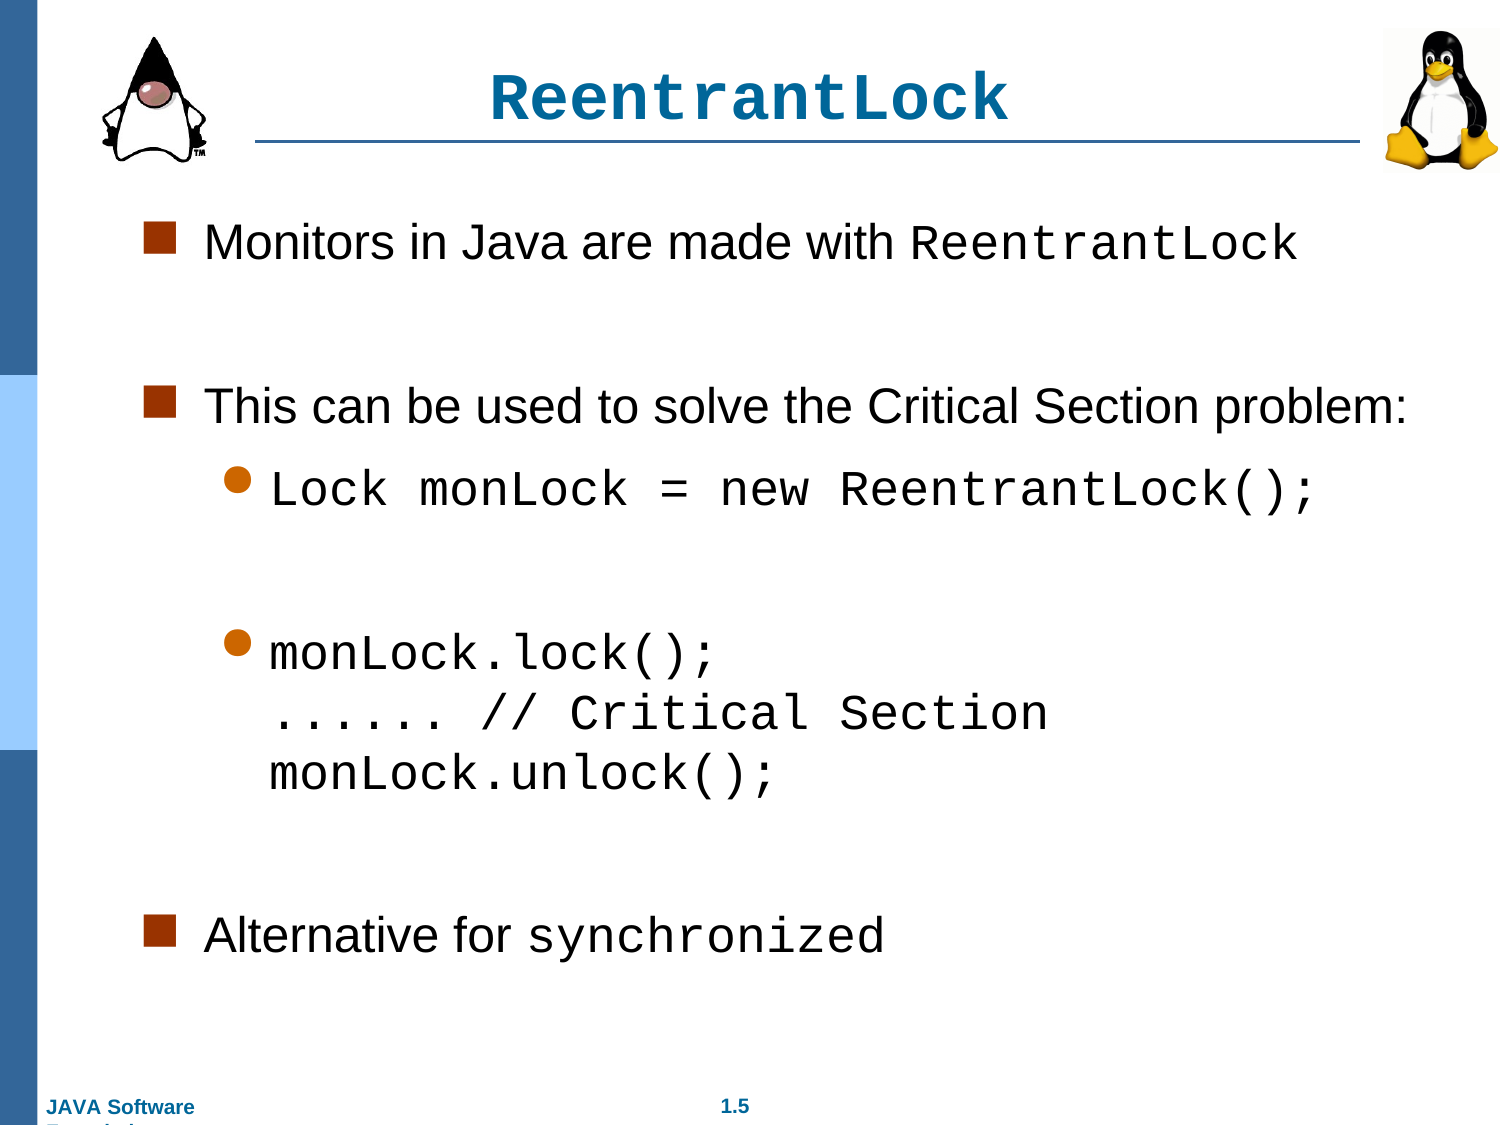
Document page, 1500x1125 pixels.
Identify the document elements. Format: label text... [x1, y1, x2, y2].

picture [54, 0, 255, 200]
picture [1383, 28, 1500, 173]
title ReentrantLock [75, 45, 1426, 141]
list Monitors in Java are made with ReentrantLock This can be used to solve the Critical Section problem: Lock monLock = new ReentrantLock(); monLock.lock(); ...... // Critical Section monLock.unlock(); Alternative for synchronized [132, 202, 1483, 1041]
